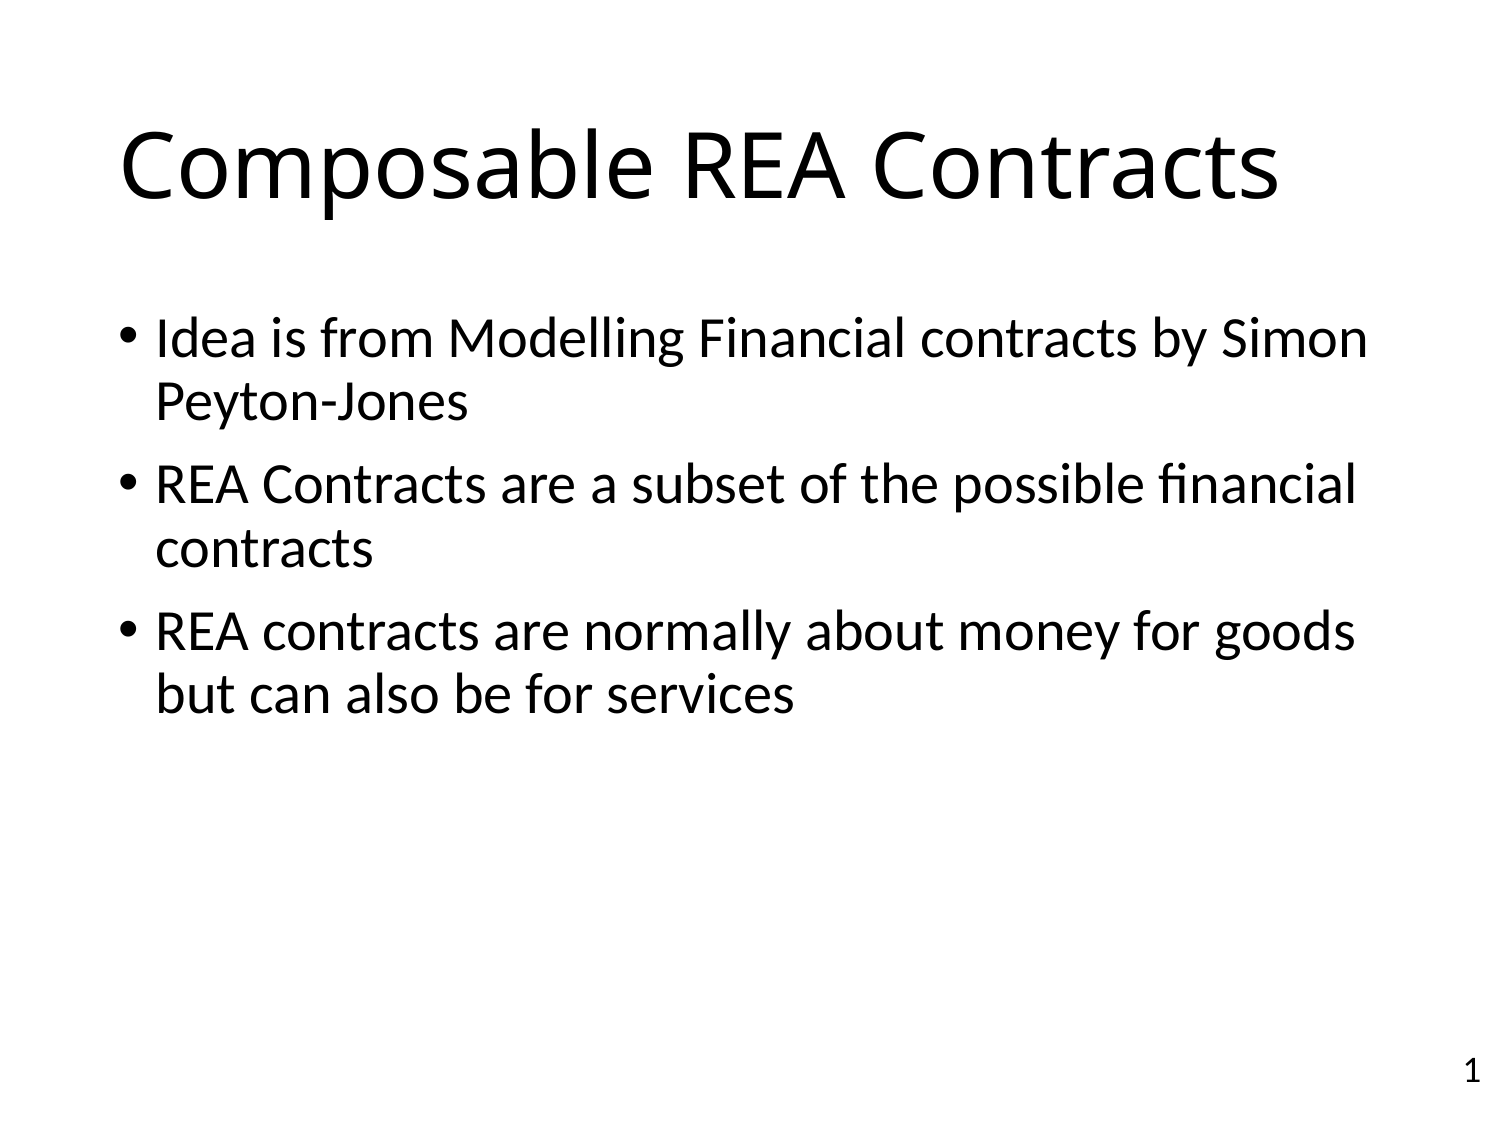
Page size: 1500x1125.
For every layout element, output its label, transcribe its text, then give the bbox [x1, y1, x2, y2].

list Idea is from Modelling Financial contracts by Simon Peyton-Jones REA Contracts are a subset of the possible financial contracts REA contracts are normally about money for goods but can also be for services [103, 299, 1397, 1014]
title Composable REA Contracts [103, 59, 1397, 278]
text_box 1 [1447, 1037, 1497, 1098]
